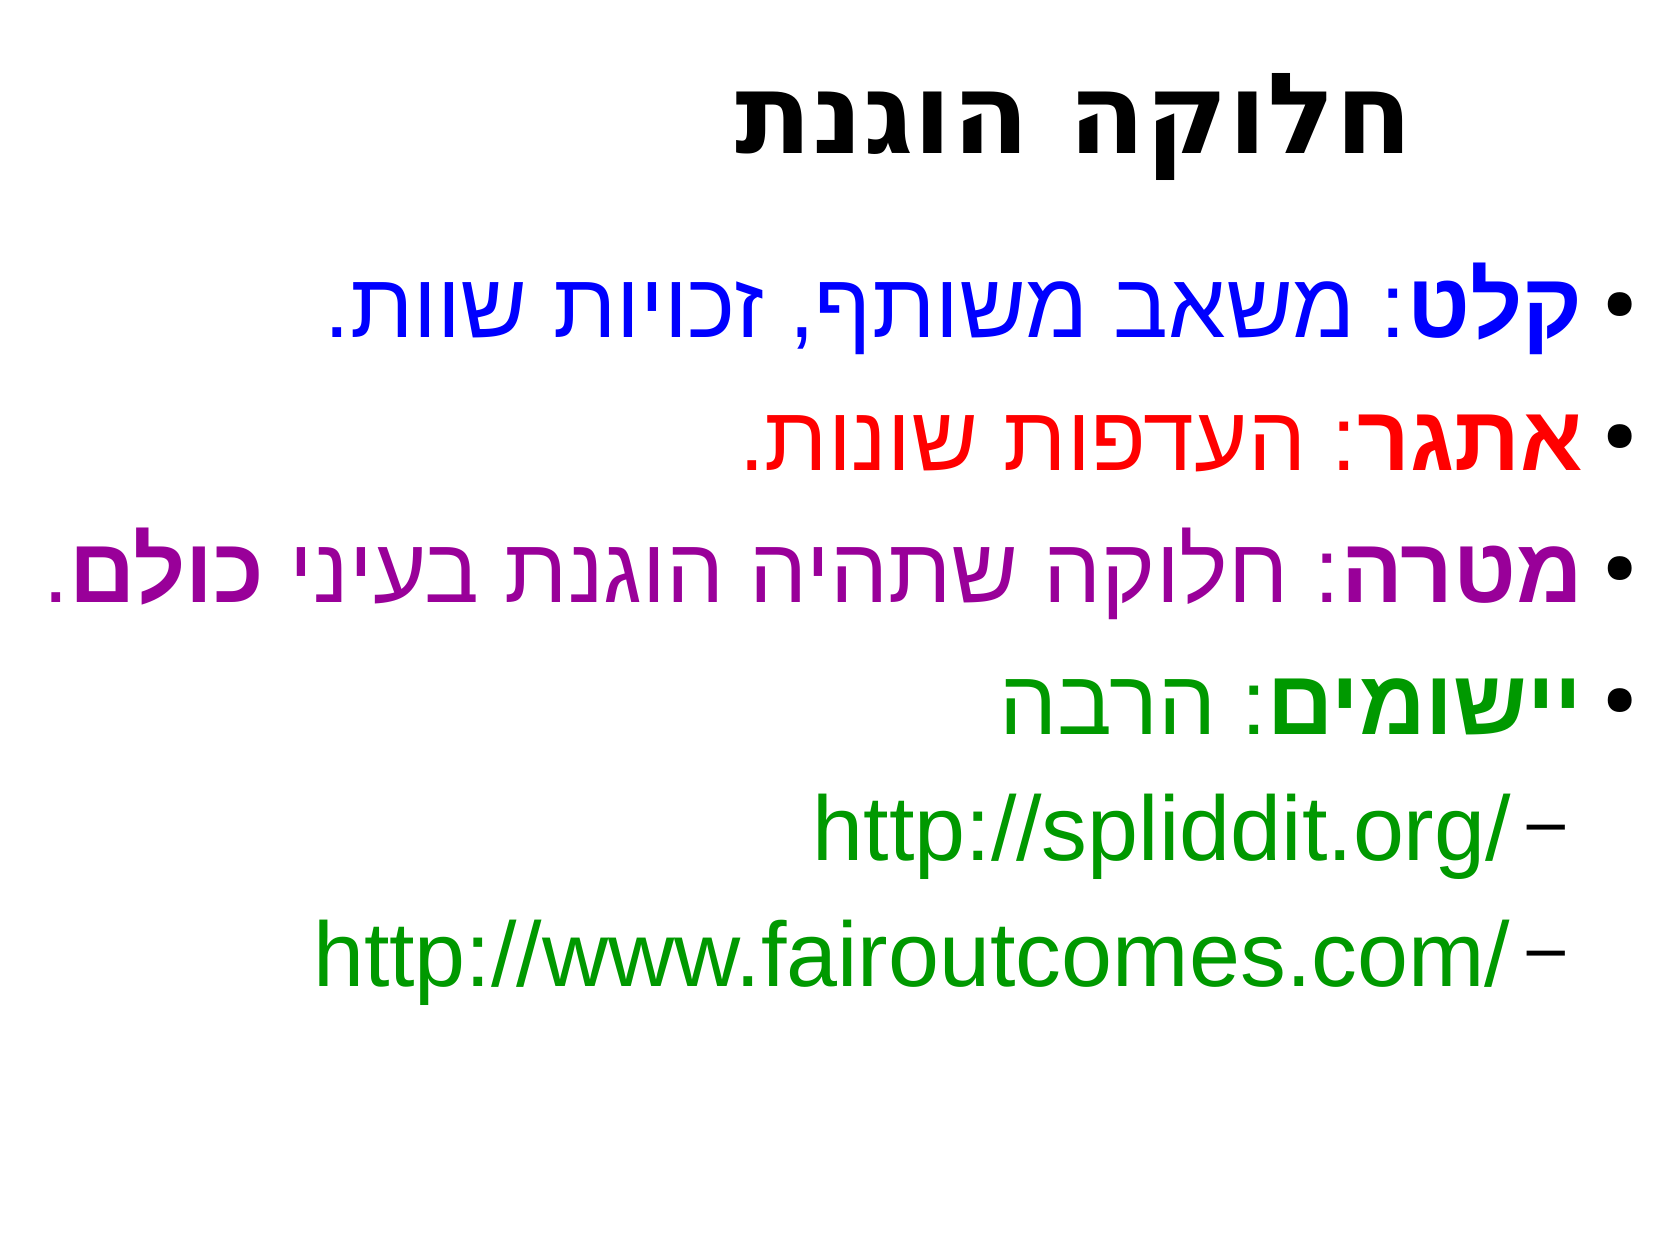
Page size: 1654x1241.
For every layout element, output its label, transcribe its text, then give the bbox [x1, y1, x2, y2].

list קלט: משאב משותף, זכויות שוות. אתגר: העדפות שונות. מטרה: חלוקה שתהיה הוגנת בעיני כולם. יישומים: הרבה http://spliddit.org/ http://www.fairoutcomes.com/ [15, 255, 1654, 1241]
text_box חלוקה הוגנת [495, 41, 1654, 188]
